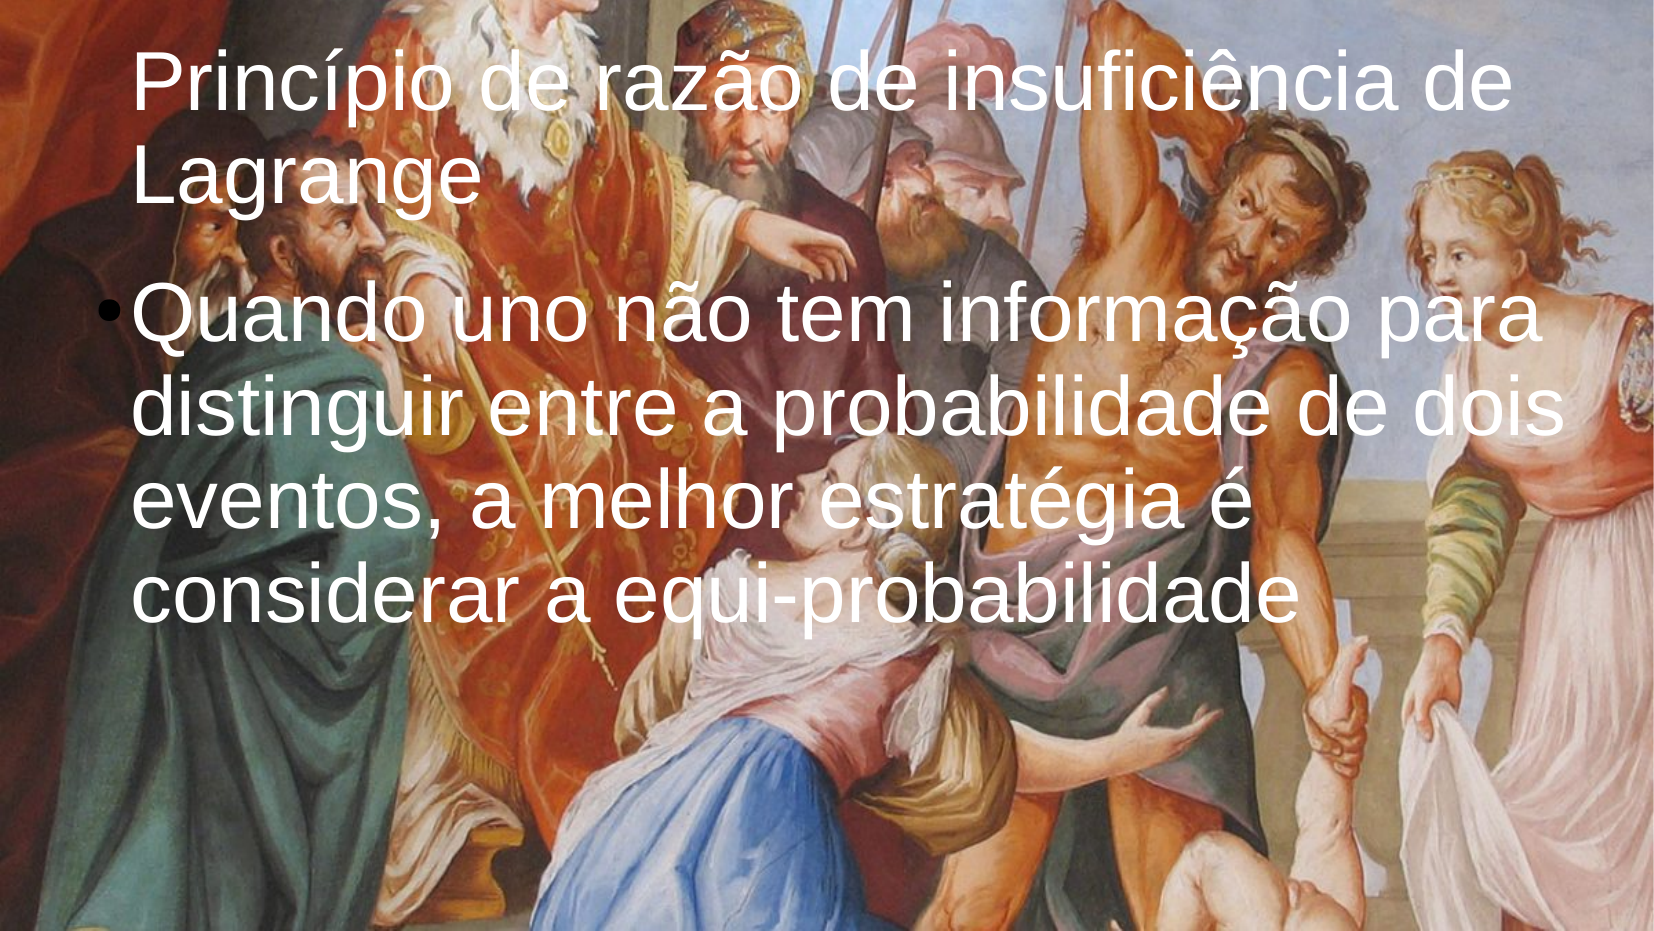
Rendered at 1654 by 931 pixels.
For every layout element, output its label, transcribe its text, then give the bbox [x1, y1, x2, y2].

list Princípio de razão de insuficiência de Lagrange Quando uno não tem informação para distinguir entre a probabilidade de dois eventos, a melhor estratégia é considerar a equi-probabilidade [82, 34, 1571, 657]
picture [0, 0, 1654, 931]
